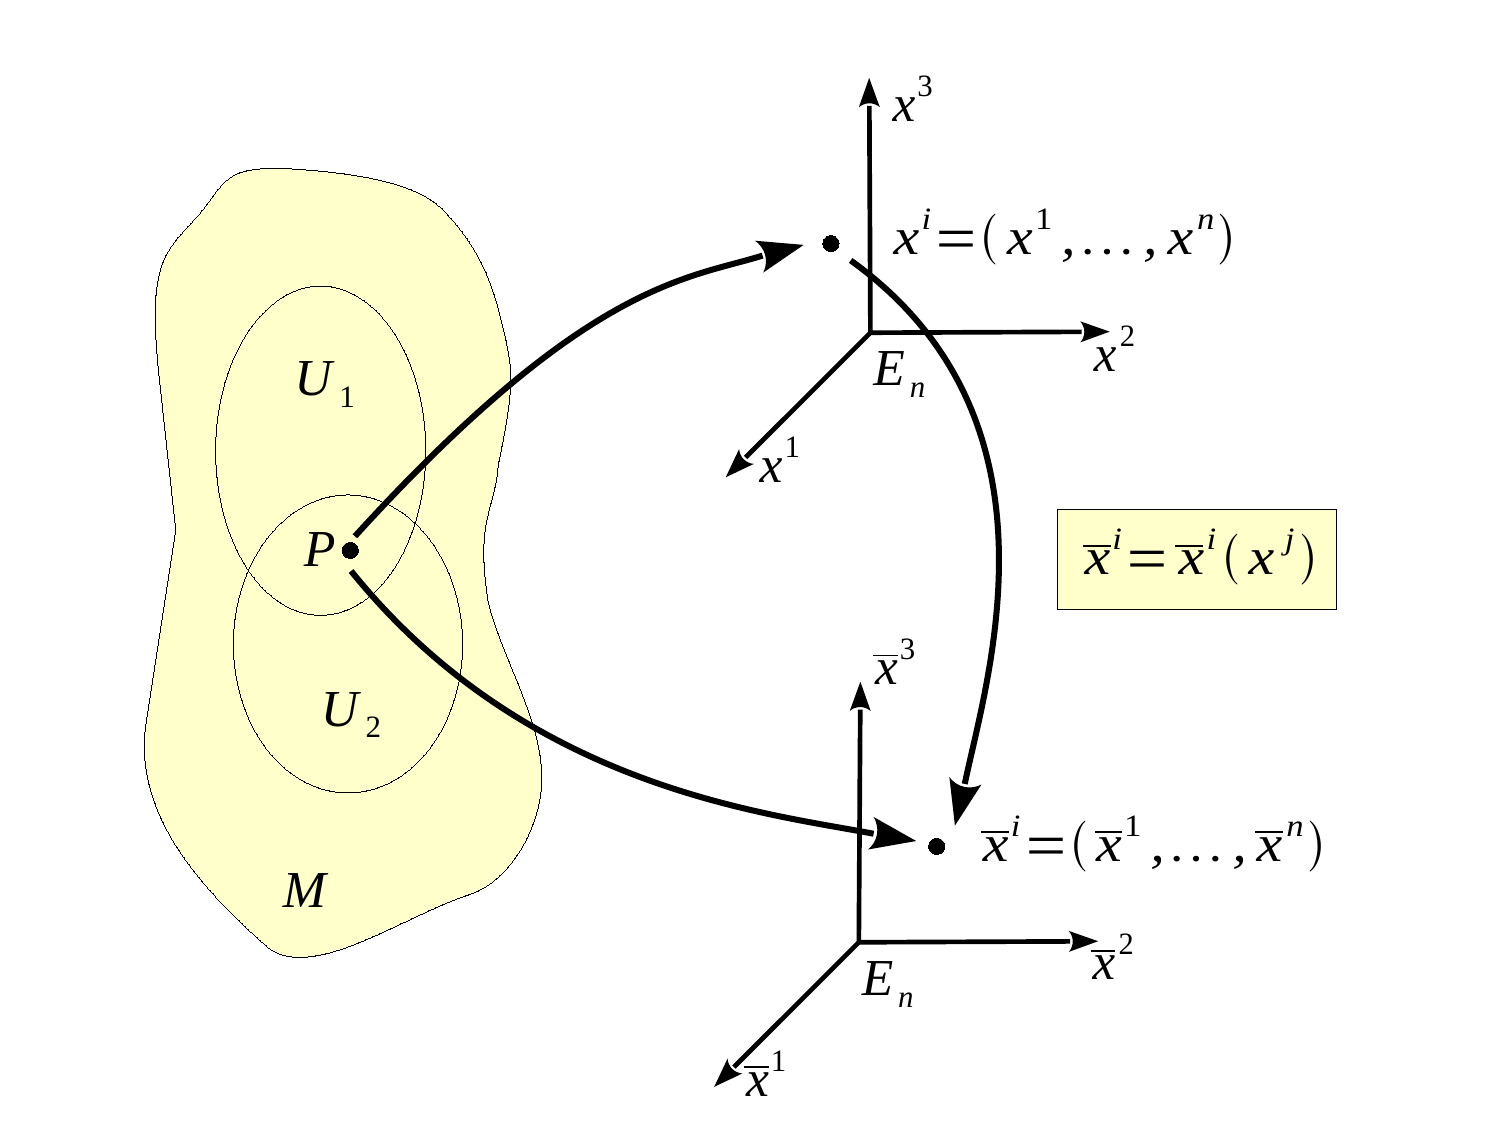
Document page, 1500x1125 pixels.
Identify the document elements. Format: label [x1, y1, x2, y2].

chart [314, 679, 388, 745]
chart [287, 348, 361, 414]
chart [1082, 926, 1140, 992]
text_box [1057, 509, 1337, 610]
text_box [822, 235, 840, 252]
chart [864, 631, 922, 697]
text_box [928, 838, 945, 855]
chart [735, 1042, 754, 1061]
chart [273, 860, 333, 918]
chart [293, 520, 342, 578]
chart [735, 1042, 793, 1108]
chart [851, 948, 920, 1014]
text_box [144, 168, 542, 958]
chart [863, 339, 931, 405]
chart [1083, 318, 1141, 384]
chart [881, 201, 1243, 269]
chart [748, 429, 806, 494]
chart [970, 807, 1332, 875]
chart [1072, 521, 1324, 589]
chart [881, 68, 939, 134]
